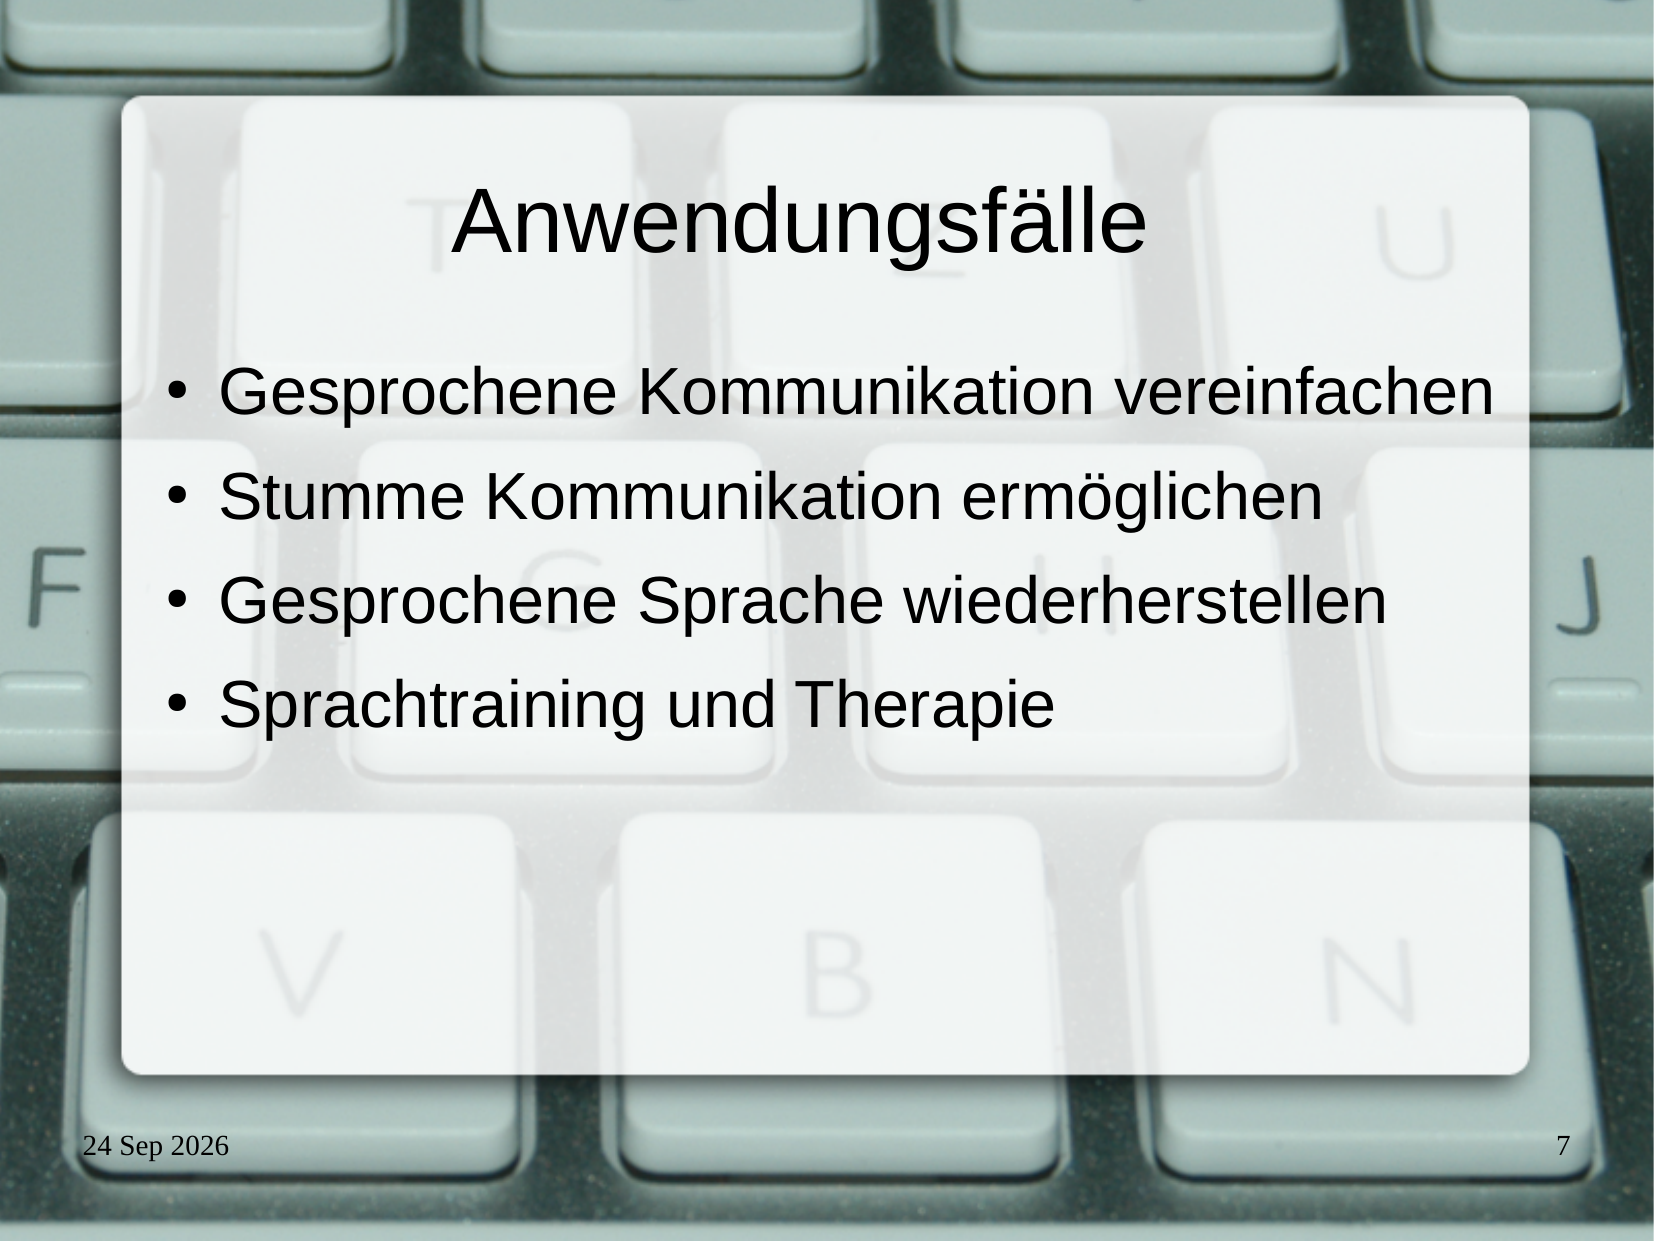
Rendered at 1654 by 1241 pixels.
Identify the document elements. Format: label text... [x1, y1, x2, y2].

title Anwendungsfälle [135, 117, 1506, 325]
picture [0, 0, 1654, 1241]
list Gesprochene Kommunikation vereinfachen Stumme Kommunikation ermöglichen Gesprochene Sprache wiederherstellen Sprachtraining und Therapie [147, 354, 1506, 1063]
